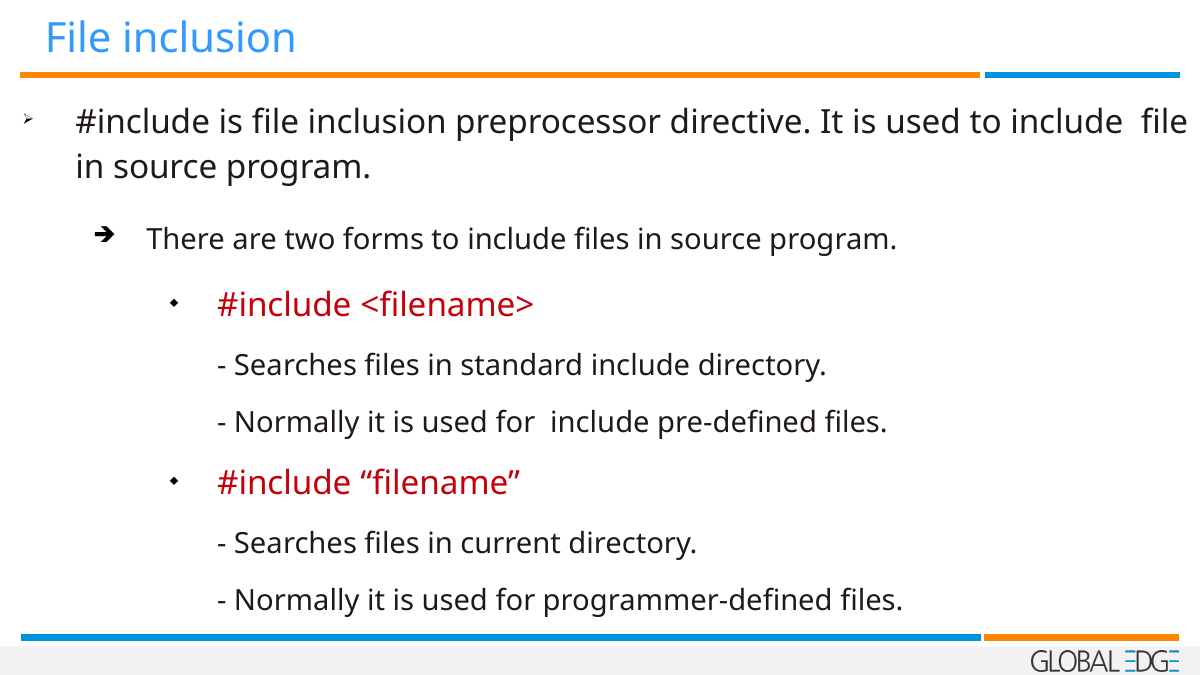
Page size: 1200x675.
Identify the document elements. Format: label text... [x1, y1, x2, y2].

list #include is file inclusion preprocessor directive. It is used to include file in source program. There are two forms to include files in source program. #include <filename> - Searches files in standard include directory. - Normally it is used for include pre-defined files. #include “filename” - Searches files in current directory. - Normally it is used for programmer-defined files. [4, 97, 1200, 638]
title File inclusion [12, 9, 1088, 63]
picture [1031, 650, 1179, 672]
